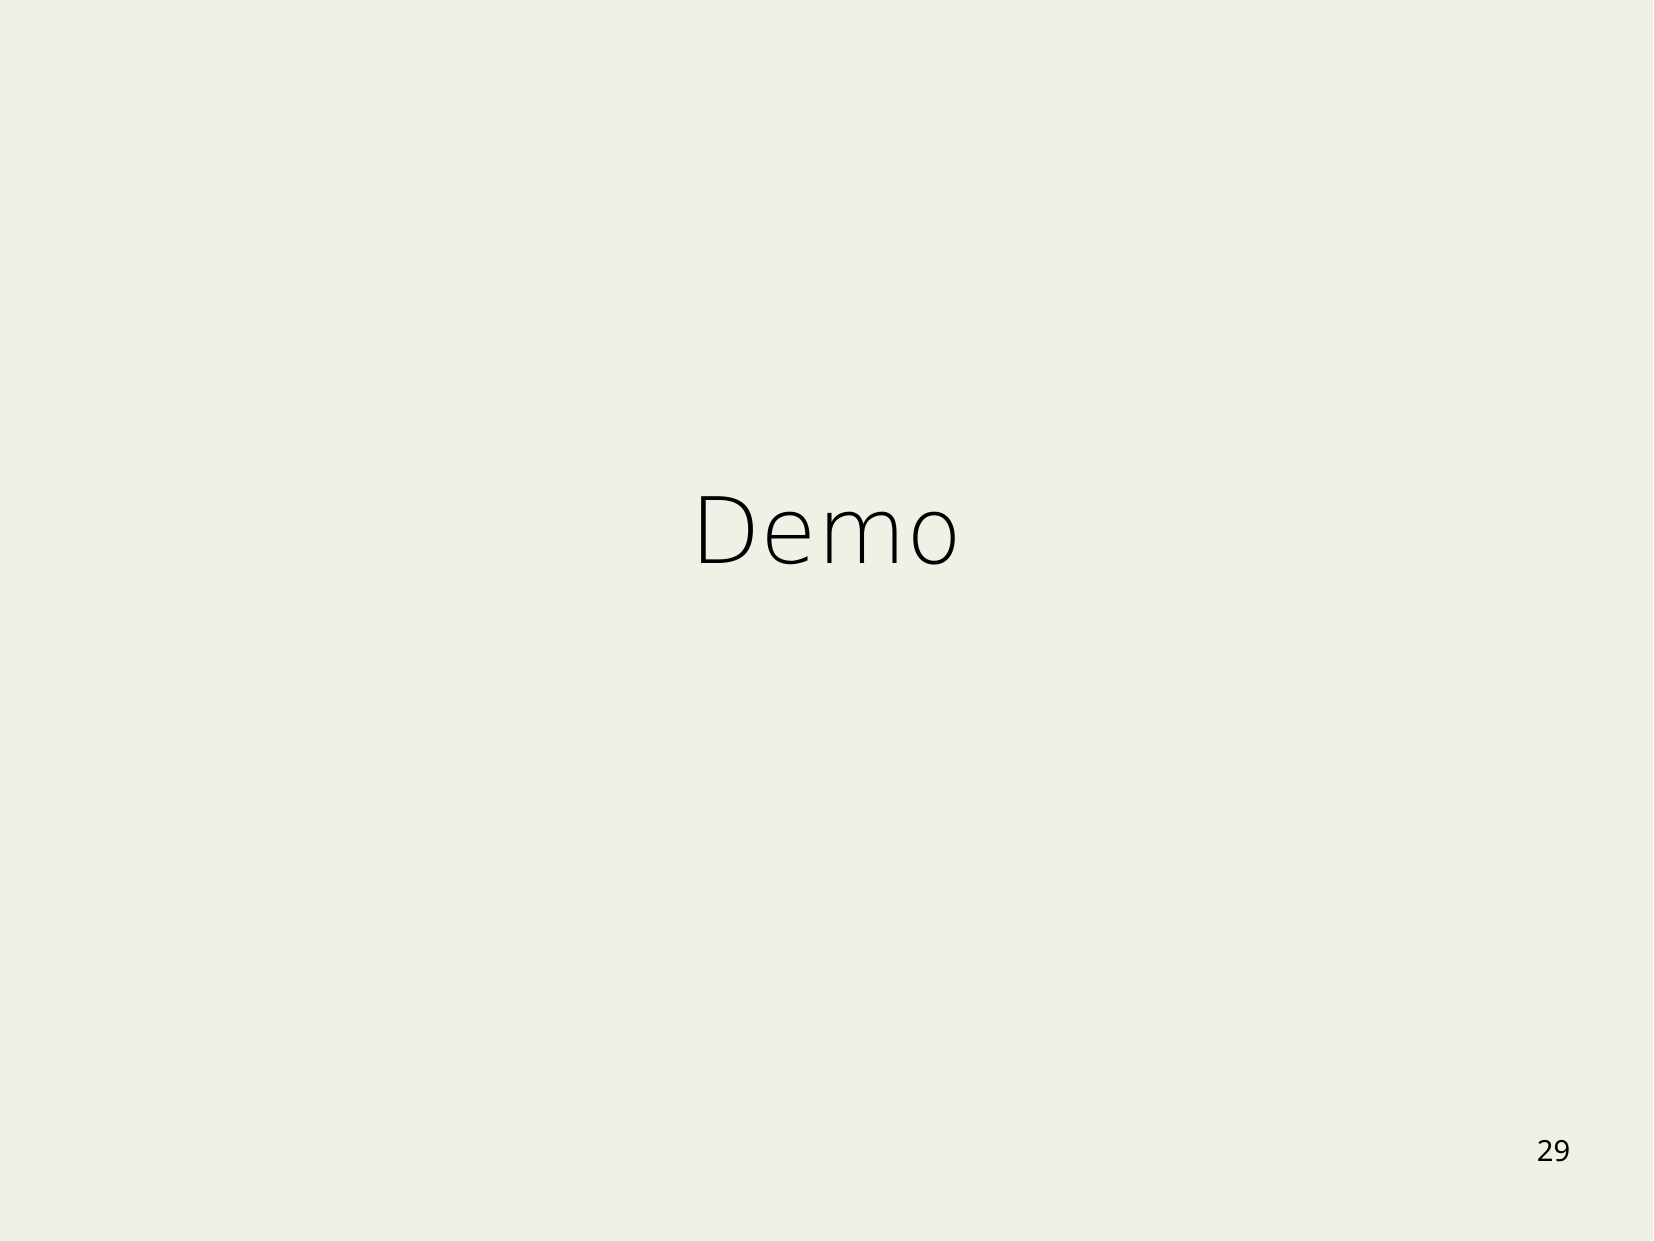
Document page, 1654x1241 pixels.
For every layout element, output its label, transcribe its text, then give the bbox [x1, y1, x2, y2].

title Demo [82, 428, 1571, 636]
